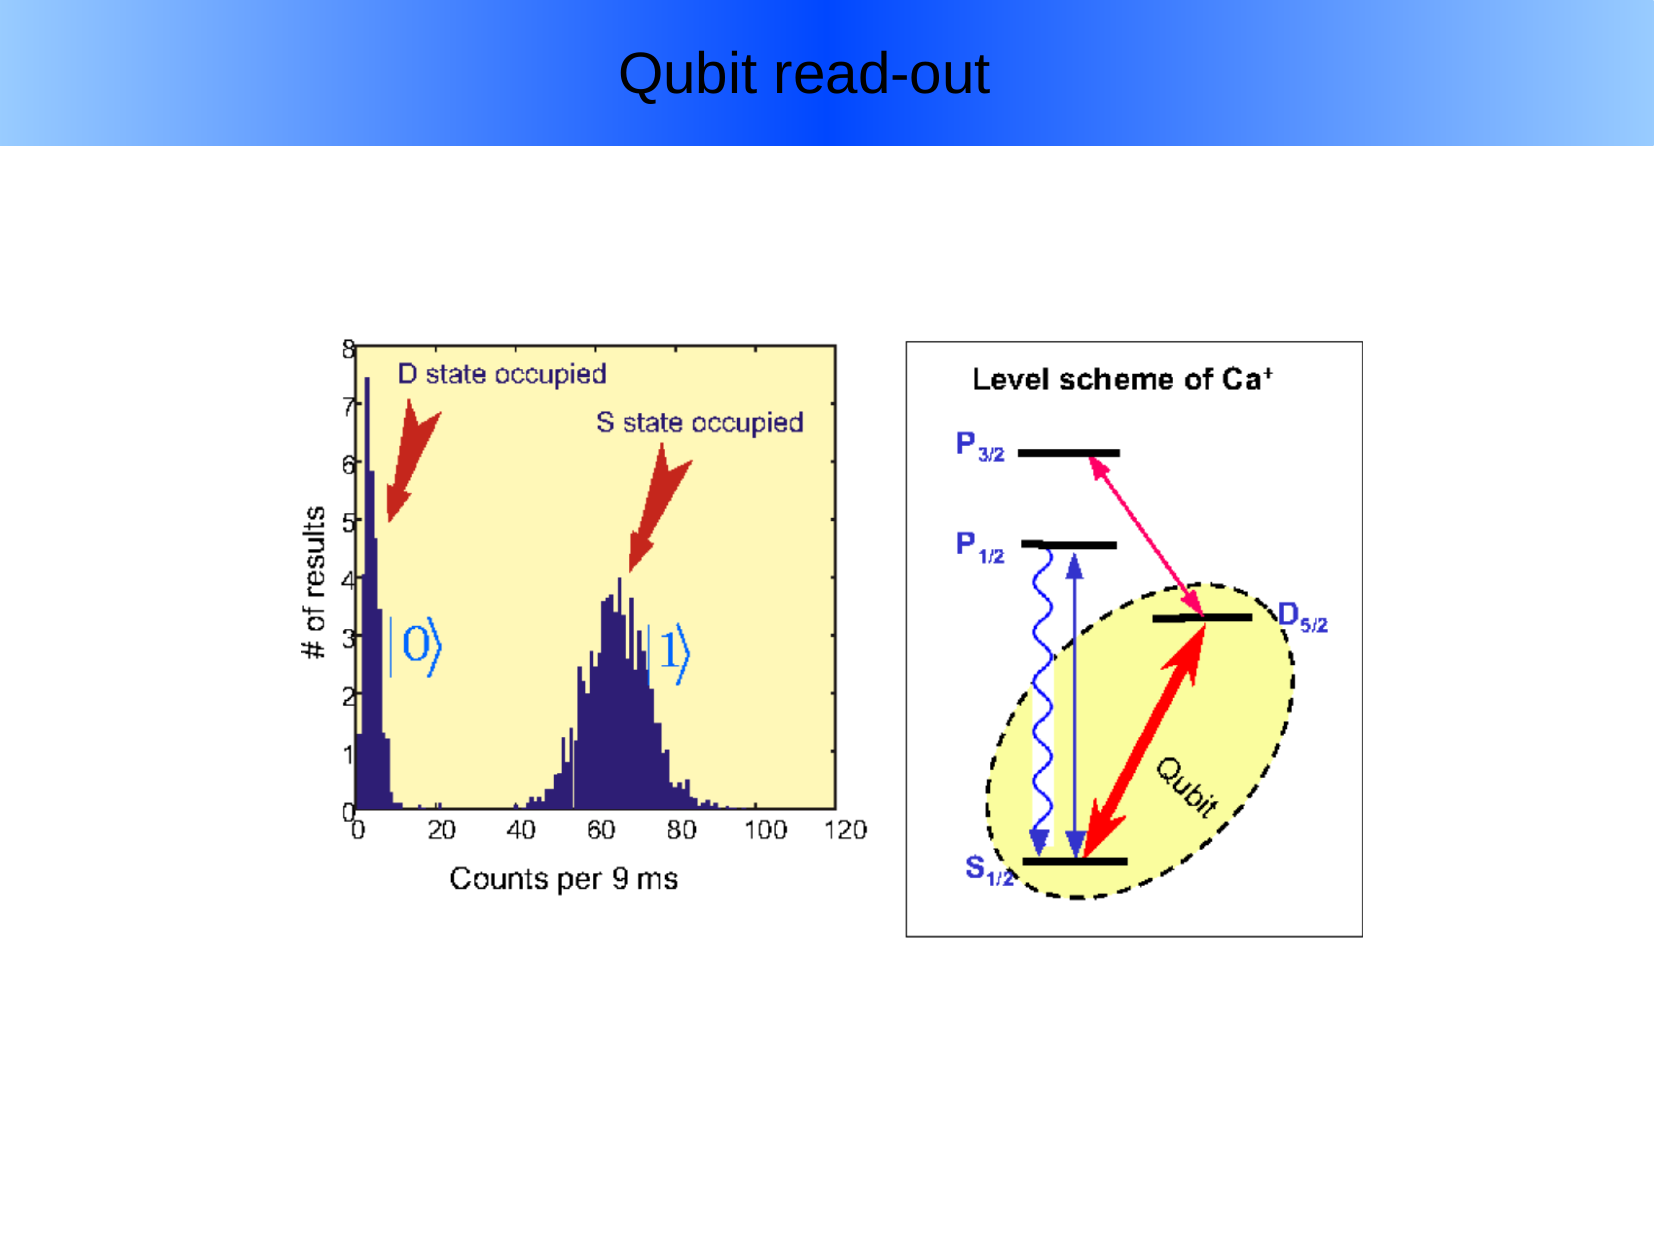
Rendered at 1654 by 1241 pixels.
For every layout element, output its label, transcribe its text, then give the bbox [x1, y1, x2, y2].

text_box [0, 0, 1654, 146]
text_box Qubit read-out [603, 33, 1007, 121]
picture [300, 337, 1363, 938]
